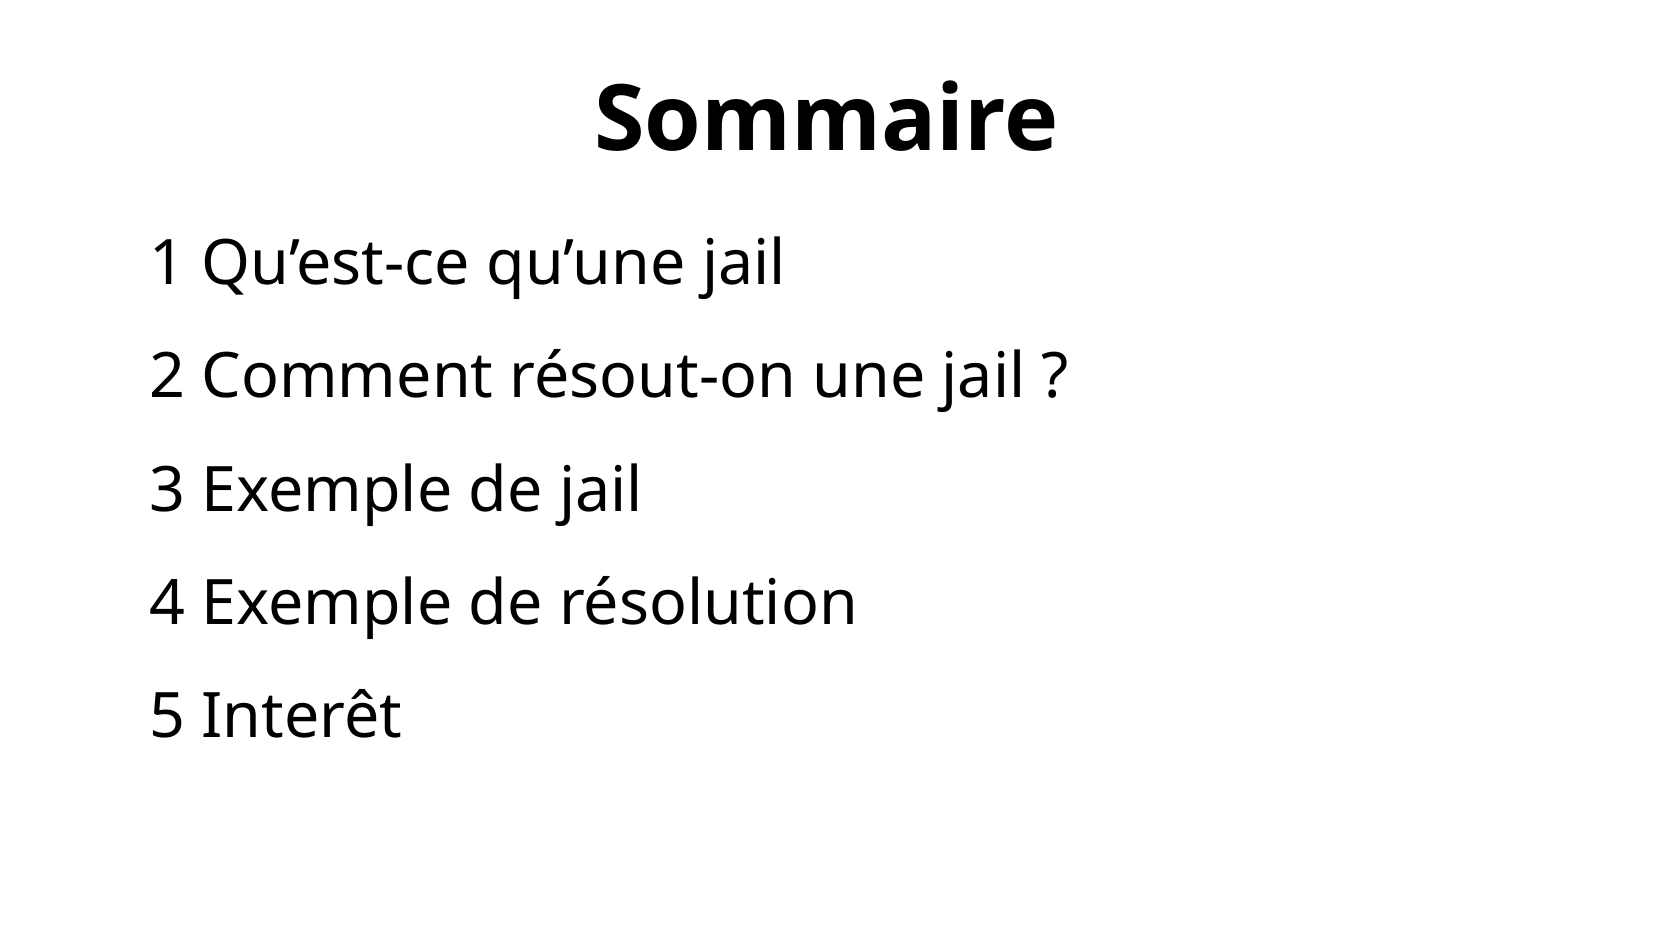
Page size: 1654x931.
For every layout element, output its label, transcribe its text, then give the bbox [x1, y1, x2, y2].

list 1 Qu’est-ce qu’une jail 2 Comment résout-on une jail ? 3 Exemple de jail 4 Exemple de résolution 5 Interêt [82, 217, 1571, 758]
title Sommaire [82, 37, 1571, 193]
